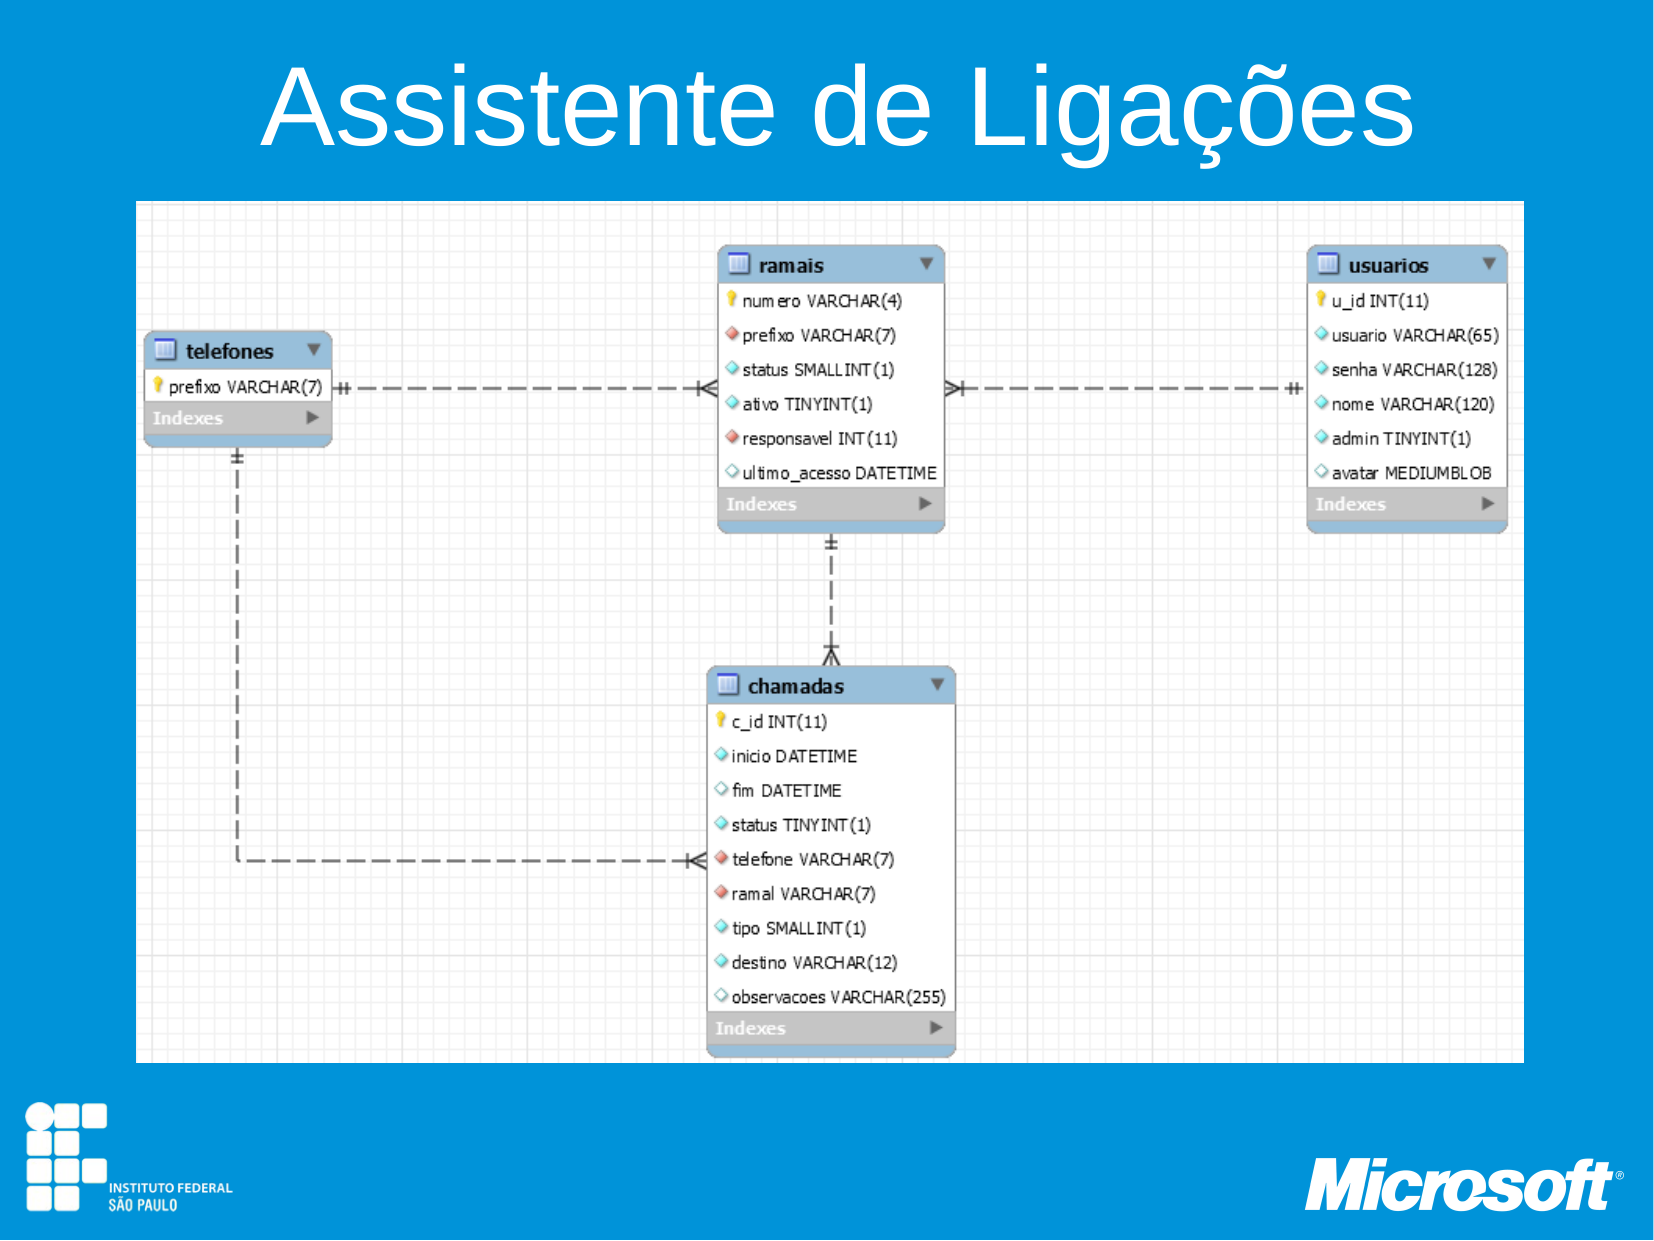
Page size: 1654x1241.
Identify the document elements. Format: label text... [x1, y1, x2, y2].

picture [55, 1186, 79, 1211]
picture [1382, 1171, 1422, 1210]
picture [155, 1184, 168, 1192]
picture [82, 1104, 107, 1128]
picture [26, 1103, 79, 1155]
picture [185, 1184, 200, 1192]
picture [1525, 1159, 1612, 1211]
picture [55, 1131, 79, 1155]
picture [170, 1199, 176, 1211]
picture [137, 202, 1523, 1062]
picture [1306, 1159, 1369, 1209]
picture [138, 1199, 144, 1209]
picture [55, 1159, 79, 1183]
picture [82, 1159, 107, 1183]
picture [118, 1184, 126, 1192]
picture [218, 1184, 224, 1192]
picture [146, 1199, 168, 1211]
picture [1364, 1172, 1383, 1209]
picture [118, 1197, 132, 1211]
picture [27, 1186, 51, 1211]
picture [1420, 1170, 1524, 1211]
picture [27, 1159, 51, 1183]
text_box Assistente de Ligações [94, 35, 1583, 178]
picture [227, 1184, 232, 1192]
picture [1373, 1159, 1386, 1166]
